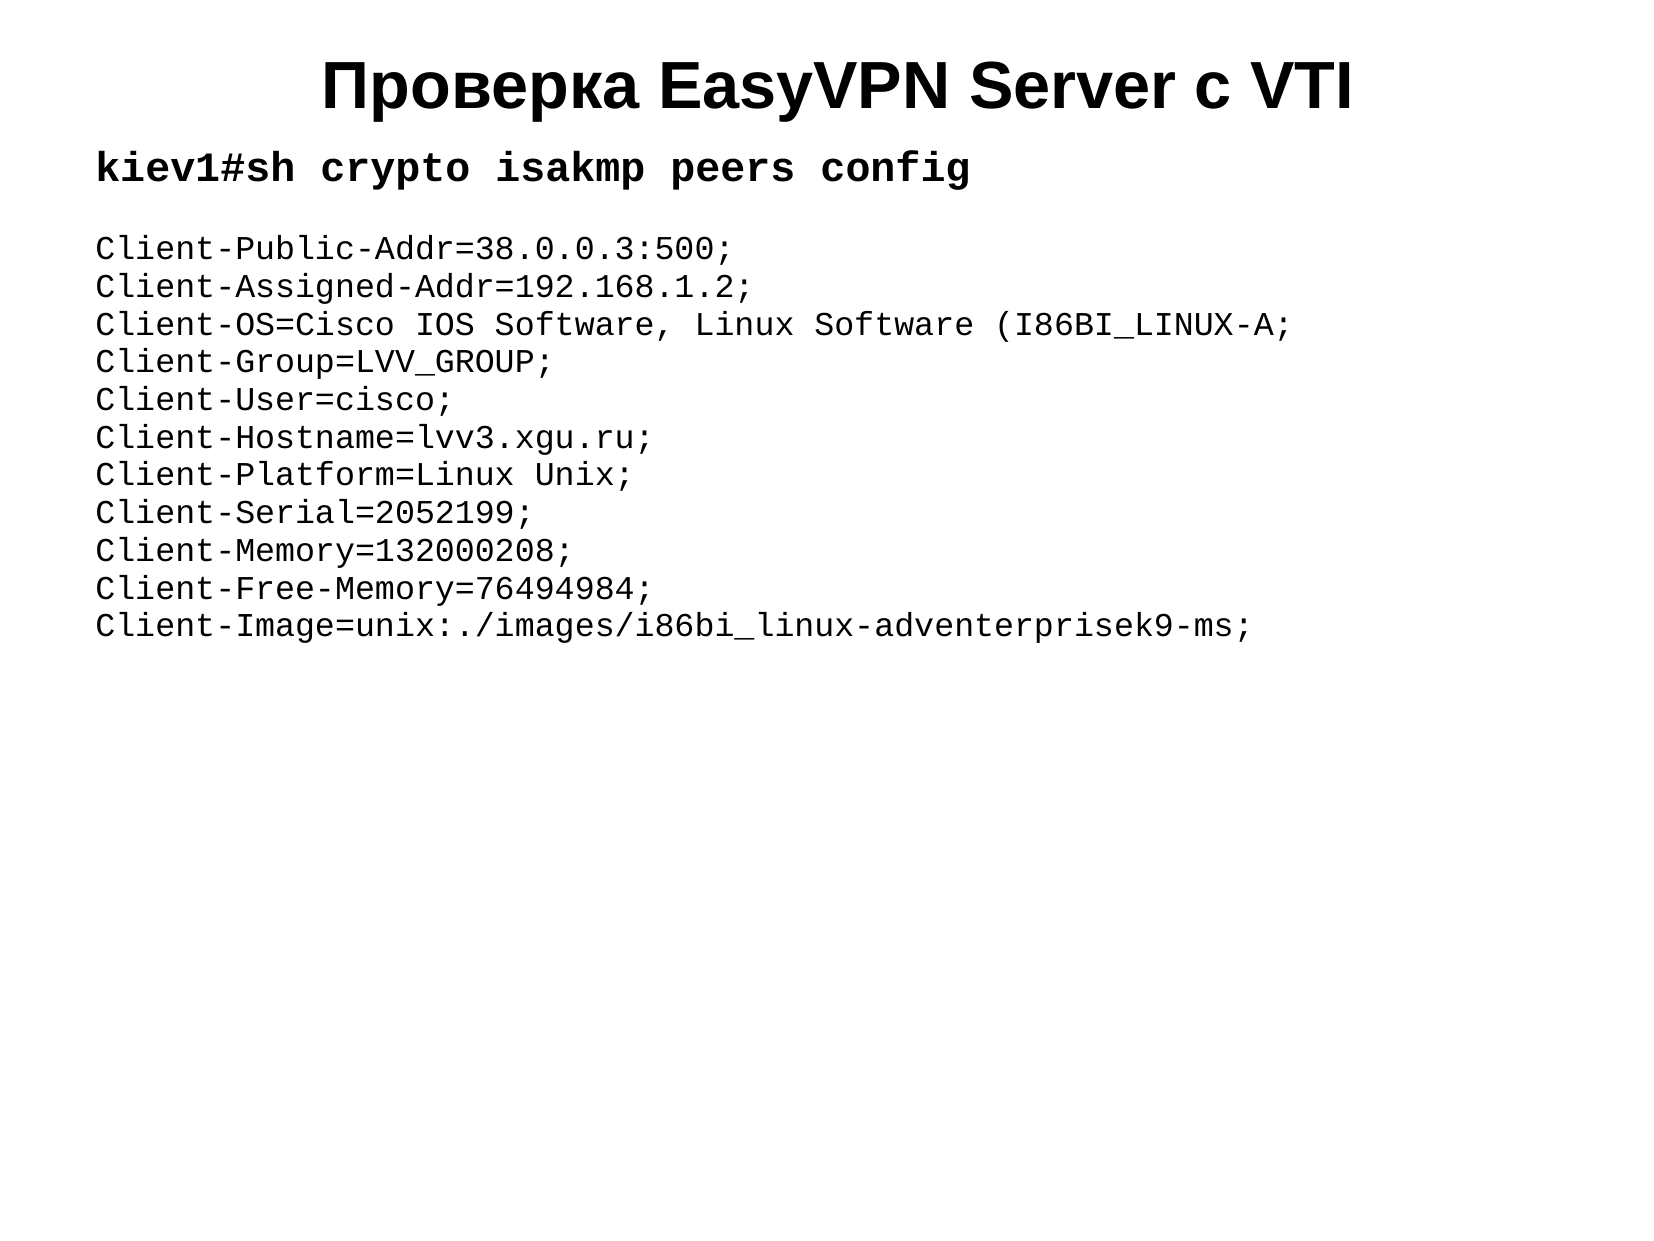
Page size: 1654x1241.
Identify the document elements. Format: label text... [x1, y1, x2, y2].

text_box Проверка EasyVPN Server с VTI [64, 37, 1613, 130]
list kiev1#sh crypto isakmp peers config Client-Public-Addr=38.0.0.3:500; Client-Assigned-Addr=192.168.1.2; Client-OS=Cisco IOS Software, Linux Software (I86BI_LINUX-A; Client-Group=LVV_GROUP; Client-User=cisco; Client-Hostname=lvv3.xgu.ru; Client-Platform=Linux Unix; Client-Serial=2052199; Client-Memory=132000208; Client-Free-Memory=76494984; Client-Image=unix:./images/i86bi_linux-adventerprisek9-ms; [95, 146, 1538, 1213]
